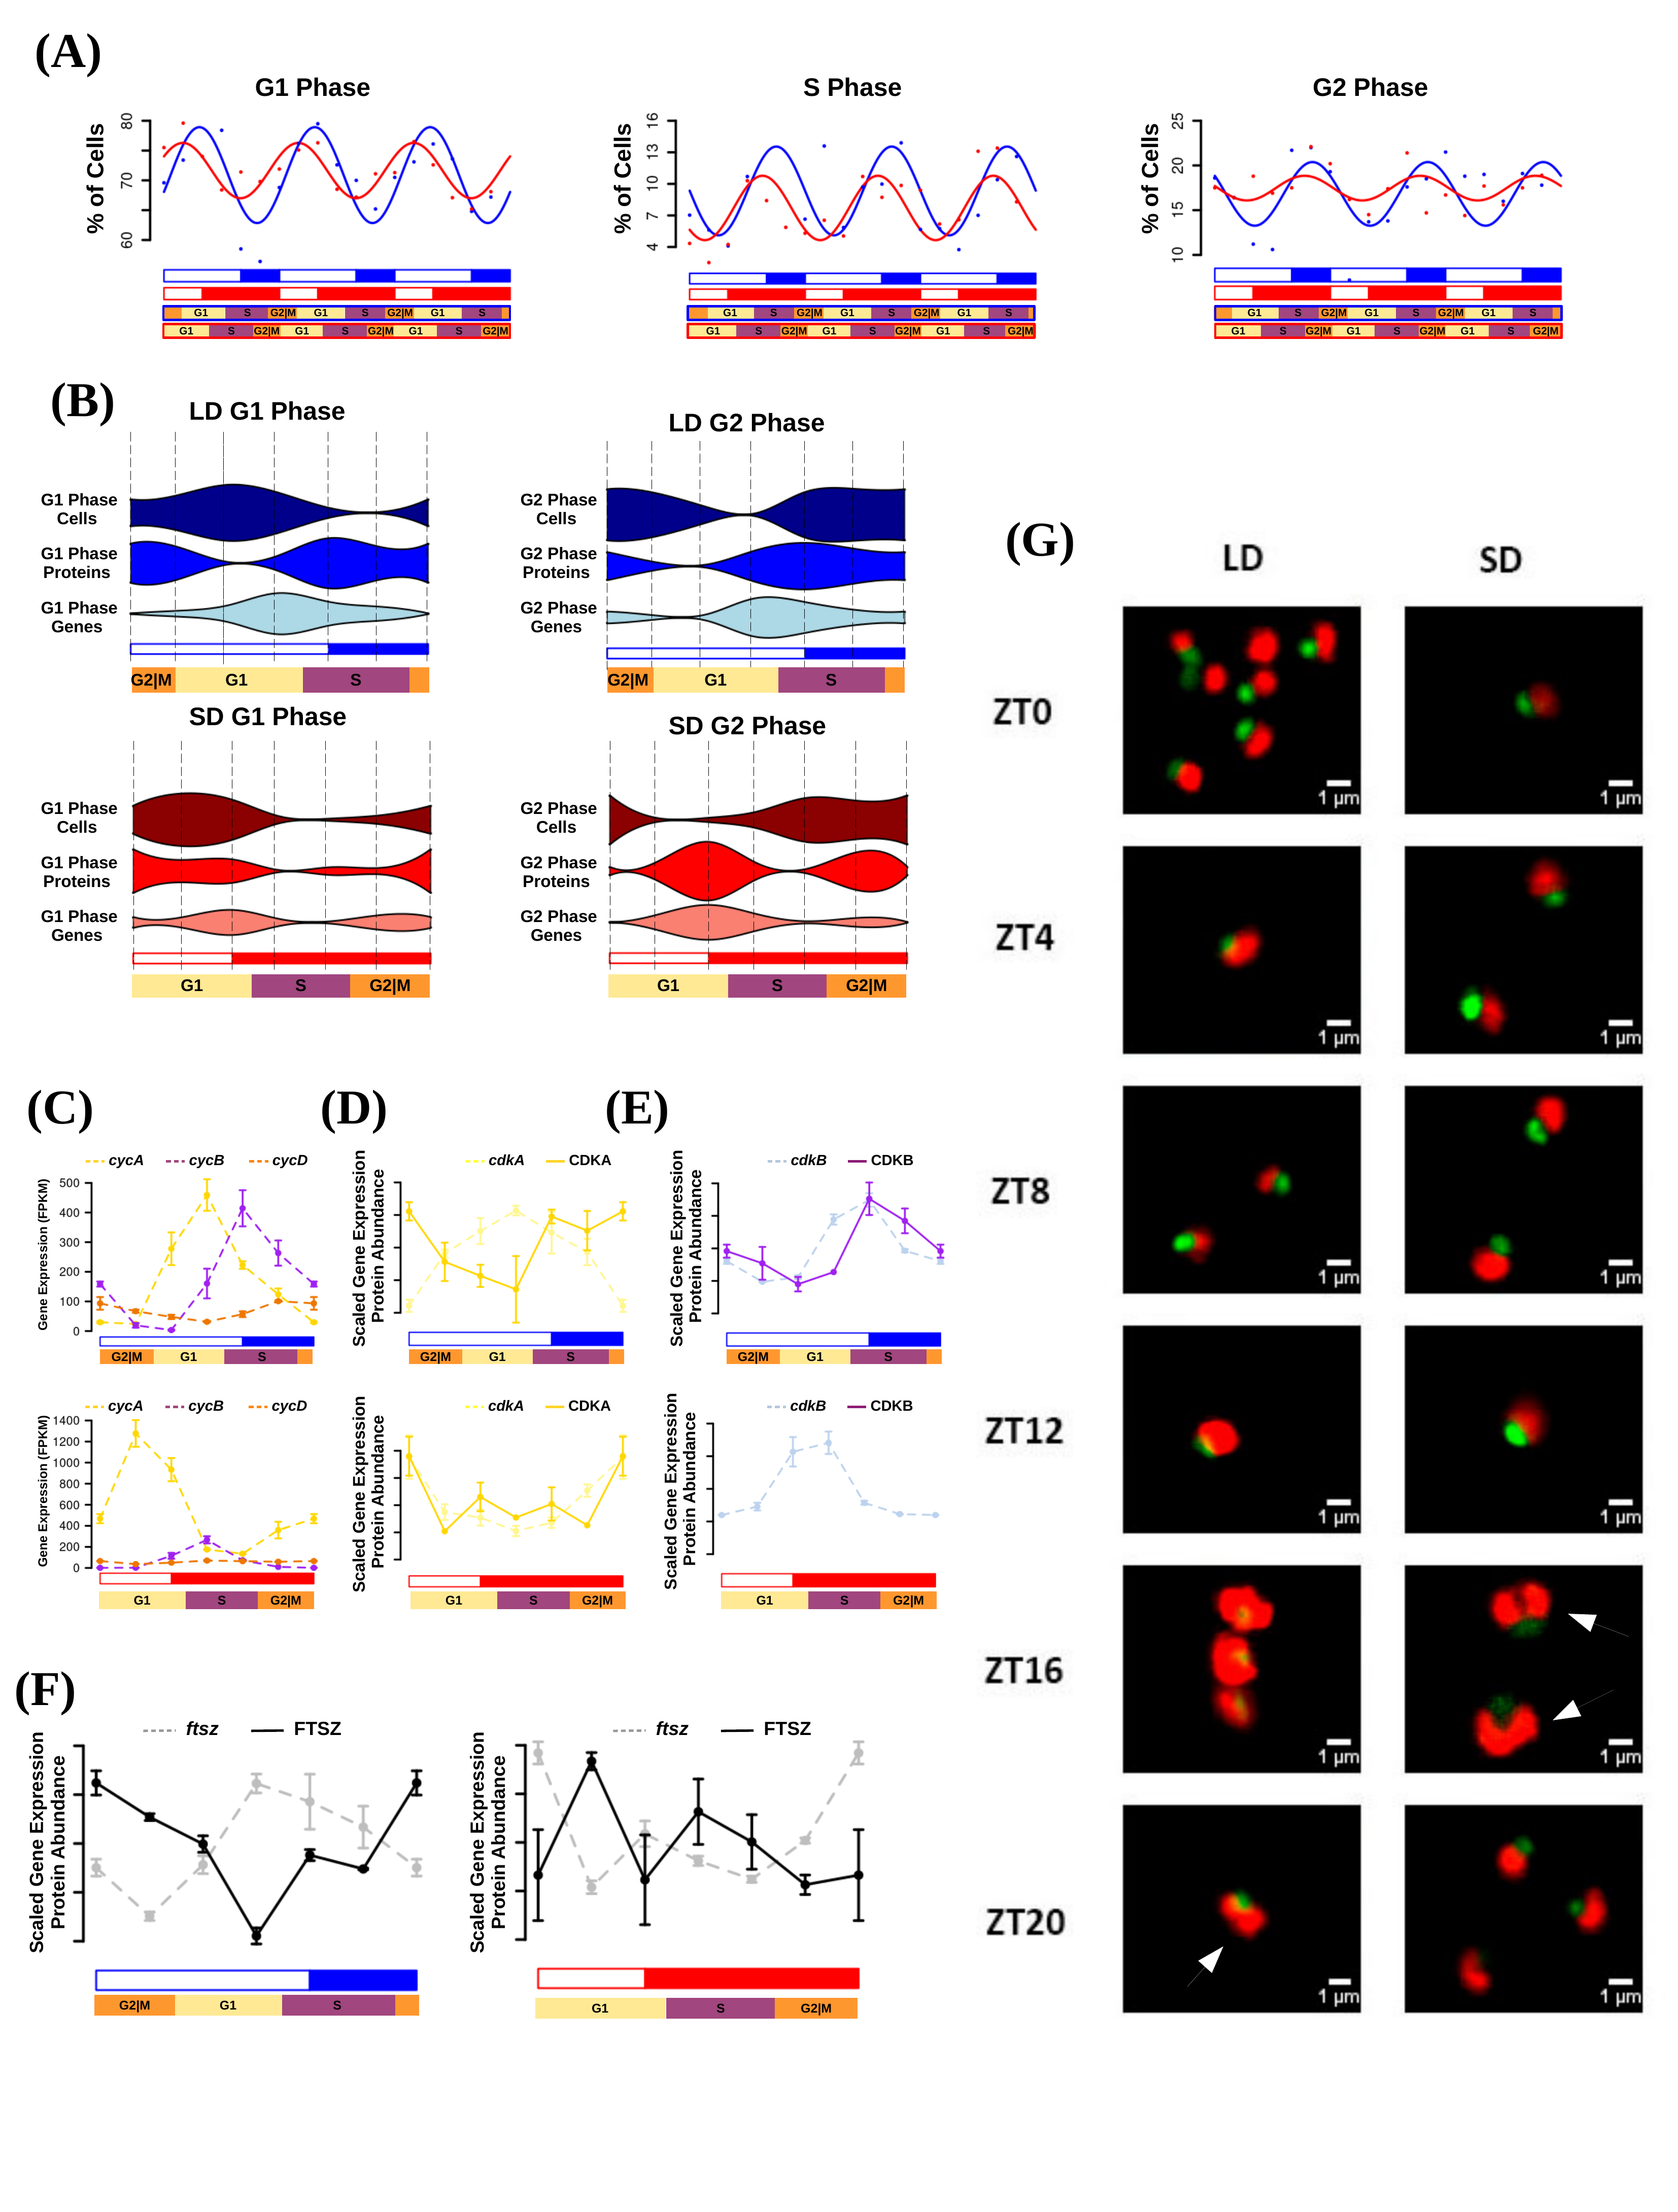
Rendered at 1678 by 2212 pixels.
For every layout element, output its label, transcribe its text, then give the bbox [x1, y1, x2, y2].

text_box G2 Phase Proteins [497, 849, 620, 903]
text_box (G) [998, 509, 1097, 571]
text_box S [224, 1349, 297, 1364]
text_box G2|M [367, 325, 394, 336]
text_box G2|M [1530, 325, 1560, 336]
picture [531, 402, 1677, 2069]
text_box G2|M [1005, 325, 1033, 336]
text_box SD G2 Phase [661, 707, 840, 745]
text_box (A) [15, 20, 203, 82]
text_box G1 [1232, 308, 1279, 319]
text_box G1 [780, 1349, 850, 1364]
text_box Scaled Gene Expression Protein Abundance [663, 1125, 709, 1368]
text_box S [871, 308, 911, 319]
text_box G1 [175, 1995, 282, 2016]
text_box G1 [154, 1349, 224, 1364]
text_box S [462, 308, 502, 319]
text_box % of Cells [605, 95, 640, 242]
text_box G1 Phase Proteins [18, 849, 141, 903]
text_box G2|M [727, 1349, 780, 1364]
text_box G1 [824, 308, 871, 319]
text_box G1 [1446, 325, 1489, 336]
text_box Scaled Gene Expression Protein Abundance [346, 1125, 391, 1368]
text_box CDKB [863, 1393, 924, 1418]
text_box cdkB [783, 1148, 844, 1172]
text_box G1 [164, 325, 209, 336]
text_box G2|M [409, 1349, 462, 1364]
text_box G1 Phase Cells [18, 795, 141, 849]
picture [10, 1663, 909, 2091]
text_box S [728, 974, 827, 998]
picture [88, 51, 556, 385]
text_box (B) [31, 369, 219, 431]
text_box S [850, 1349, 927, 1364]
text_box cdkA [481, 1393, 542, 1418]
text_box G1 [654, 667, 778, 693]
text_box [164, 308, 182, 319]
text_box cycA [101, 1148, 162, 1172]
text_box [885, 667, 905, 693]
text_box Gene Expression (FPKM) [31, 1171, 62, 1339]
text_box (E) [597, 1076, 696, 1138]
text_box S [666, 1998, 775, 2019]
text_box G2|M [607, 667, 654, 693]
text_box S [209, 325, 253, 336]
text_box cycB [181, 1148, 243, 1172]
text_box S [1375, 325, 1419, 336]
text_box G2|M [895, 325, 921, 336]
text_box Gene Expression (FPKM) [31, 1407, 62, 1575]
text_box G2|M [880, 1591, 937, 1609]
text_box G1 [297, 308, 345, 319]
text_box G2|M [132, 667, 176, 693]
text_box G2|M [775, 1998, 858, 2019]
text_box [927, 1349, 942, 1364]
text_box G2 Phase Genes [497, 903, 620, 963]
text_box G1 [99, 1591, 186, 1609]
text_box G1 [921, 325, 964, 336]
text_box G1 [176, 667, 303, 693]
text_box [297, 1349, 313, 1364]
text_box S [345, 308, 385, 319]
text_box G2|M [268, 308, 297, 319]
text_box G1 [940, 308, 988, 319]
text_box G1 [132, 974, 252, 998]
text_box S Phase [796, 69, 937, 106]
text_box G1 [689, 325, 736, 336]
text_box G2|M [1319, 308, 1348, 319]
text_box G2|M [911, 308, 940, 319]
text_box S [282, 1995, 395, 2016]
text_box LD G1 Phase [219, 393, 361, 431]
text_box G1 [182, 308, 225, 319]
text_box FTSZ [756, 1714, 843, 1765]
text_box S [1279, 308, 1319, 319]
text_box G1 [1216, 325, 1261, 336]
text_box G2 Phase Proteins [497, 540, 620, 594]
text_box S [225, 308, 268, 319]
text_box S [964, 325, 1005, 336]
text_box SD G1 Phase [181, 698, 361, 737]
text_box S [988, 308, 1029, 319]
text_box G1 [721, 1591, 808, 1609]
text_box (C) [7, 1076, 106, 1138]
text_box G1 [535, 1998, 665, 2019]
text_box G2|M [827, 974, 906, 998]
text_box cycD [264, 1393, 325, 1418]
text_box FTSZ [286, 1714, 373, 1765]
text_box Scaled Gene Expression Protein Abundance [657, 1368, 703, 1611]
text_box CDKB [863, 1148, 924, 1172]
text_box [609, 1349, 624, 1364]
text_box S [323, 325, 367, 336]
text_box [395, 1995, 419, 2016]
text_box G1 [708, 308, 754, 319]
text_box (F) [7, 1658, 106, 1720]
text_box ftsz [178, 1714, 239, 1744]
text_box G1 [281, 325, 323, 336]
text_box G1 Phase Proteins [18, 540, 141, 594]
text_box G2|M [1419, 325, 1446, 336]
text_box G1 [410, 1591, 497, 1609]
text_box G1 Phase Cells [18, 487, 141, 540]
text_box G2 Phase Cells [497, 795, 620, 849]
text_box Scaled Gene Expression Protein Abundance [462, 1721, 513, 1964]
text_box cycD [265, 1148, 326, 1172]
picture [1139, 51, 1607, 385]
picture [43, 1128, 348, 1651]
text_box S [754, 308, 794, 319]
text_box S [437, 325, 481, 336]
text_box cdkA [481, 1148, 542, 1172]
text_box ftsz [648, 1714, 709, 1744]
picture [54, 402, 476, 1051]
text_box CDKA [561, 1393, 622, 1418]
text_box Scaled Gene Expression Protein Abundance [346, 1371, 391, 1613]
text_box G1 [608, 974, 728, 998]
text_box cycA [100, 1393, 162, 1418]
text_box S [1396, 308, 1436, 319]
text_box CDKA [561, 1148, 623, 1172]
text_box G1 Phase [247, 69, 389, 106]
text_box S [850, 325, 895, 336]
text_box cdkB [782, 1393, 844, 1418]
text_box G2 Phase Genes [497, 594, 620, 655]
text_box G2|M [100, 1349, 154, 1364]
text_box S [1489, 325, 1530, 336]
text_box (D) [313, 1076, 412, 1138]
picture [352, 1127, 657, 1654]
text_box S [736, 325, 780, 336]
text_box S [186, 1591, 258, 1609]
text_box G2|M [385, 308, 414, 319]
text_box G2|M [350, 974, 430, 998]
text_box cycB [181, 1393, 242, 1418]
text_box G1 [1332, 325, 1375, 336]
text_box S [497, 1591, 570, 1609]
text_box G2|M [1305, 325, 1332, 336]
text_box [502, 308, 509, 319]
text_box S [303, 667, 409, 693]
text_box S [533, 1349, 609, 1364]
text_box G2|M [1436, 308, 1465, 319]
text_box S [1261, 325, 1305, 336]
text_box S [778, 667, 885, 693]
text_box G1 [1348, 308, 1395, 319]
text_box G2|M [481, 325, 509, 336]
text_box G2|M [794, 308, 824, 319]
text_box G2|M [780, 325, 808, 336]
text_box G2|M [253, 325, 281, 336]
text_box G2 Phase [1305, 69, 1446, 106]
text_box G1 [808, 325, 850, 336]
text_box [1029, 308, 1033, 319]
text_box [689, 308, 708, 319]
text_box G1 [462, 1349, 533, 1364]
text_box G1 [394, 325, 437, 336]
text_box [1553, 308, 1560, 319]
text_box S [808, 1591, 880, 1609]
text_box G1 Phase Genes [18, 903, 141, 963]
text_box % of Cells [1133, 95, 1167, 242]
text_box G2 Phase Cells [497, 487, 620, 540]
text_box G1 [414, 308, 462, 319]
text_box G2|M [94, 1995, 175, 2016]
picture [613, 51, 1082, 385]
text_box S [1513, 308, 1553, 319]
text_box Scaled Gene Expression Protein Abundance [22, 1721, 73, 1964]
text_box [409, 667, 429, 693]
text_box LD G2 Phase [661, 405, 840, 443]
text_box [1216, 308, 1232, 319]
text_box S [252, 974, 350, 998]
text_box G1 Phase Genes [18, 594, 141, 655]
text_box % of Cells [78, 95, 112, 242]
text_box G2|M [570, 1591, 626, 1609]
text_box G1 [1465, 308, 1513, 319]
text_box G2|M [258, 1591, 314, 1609]
